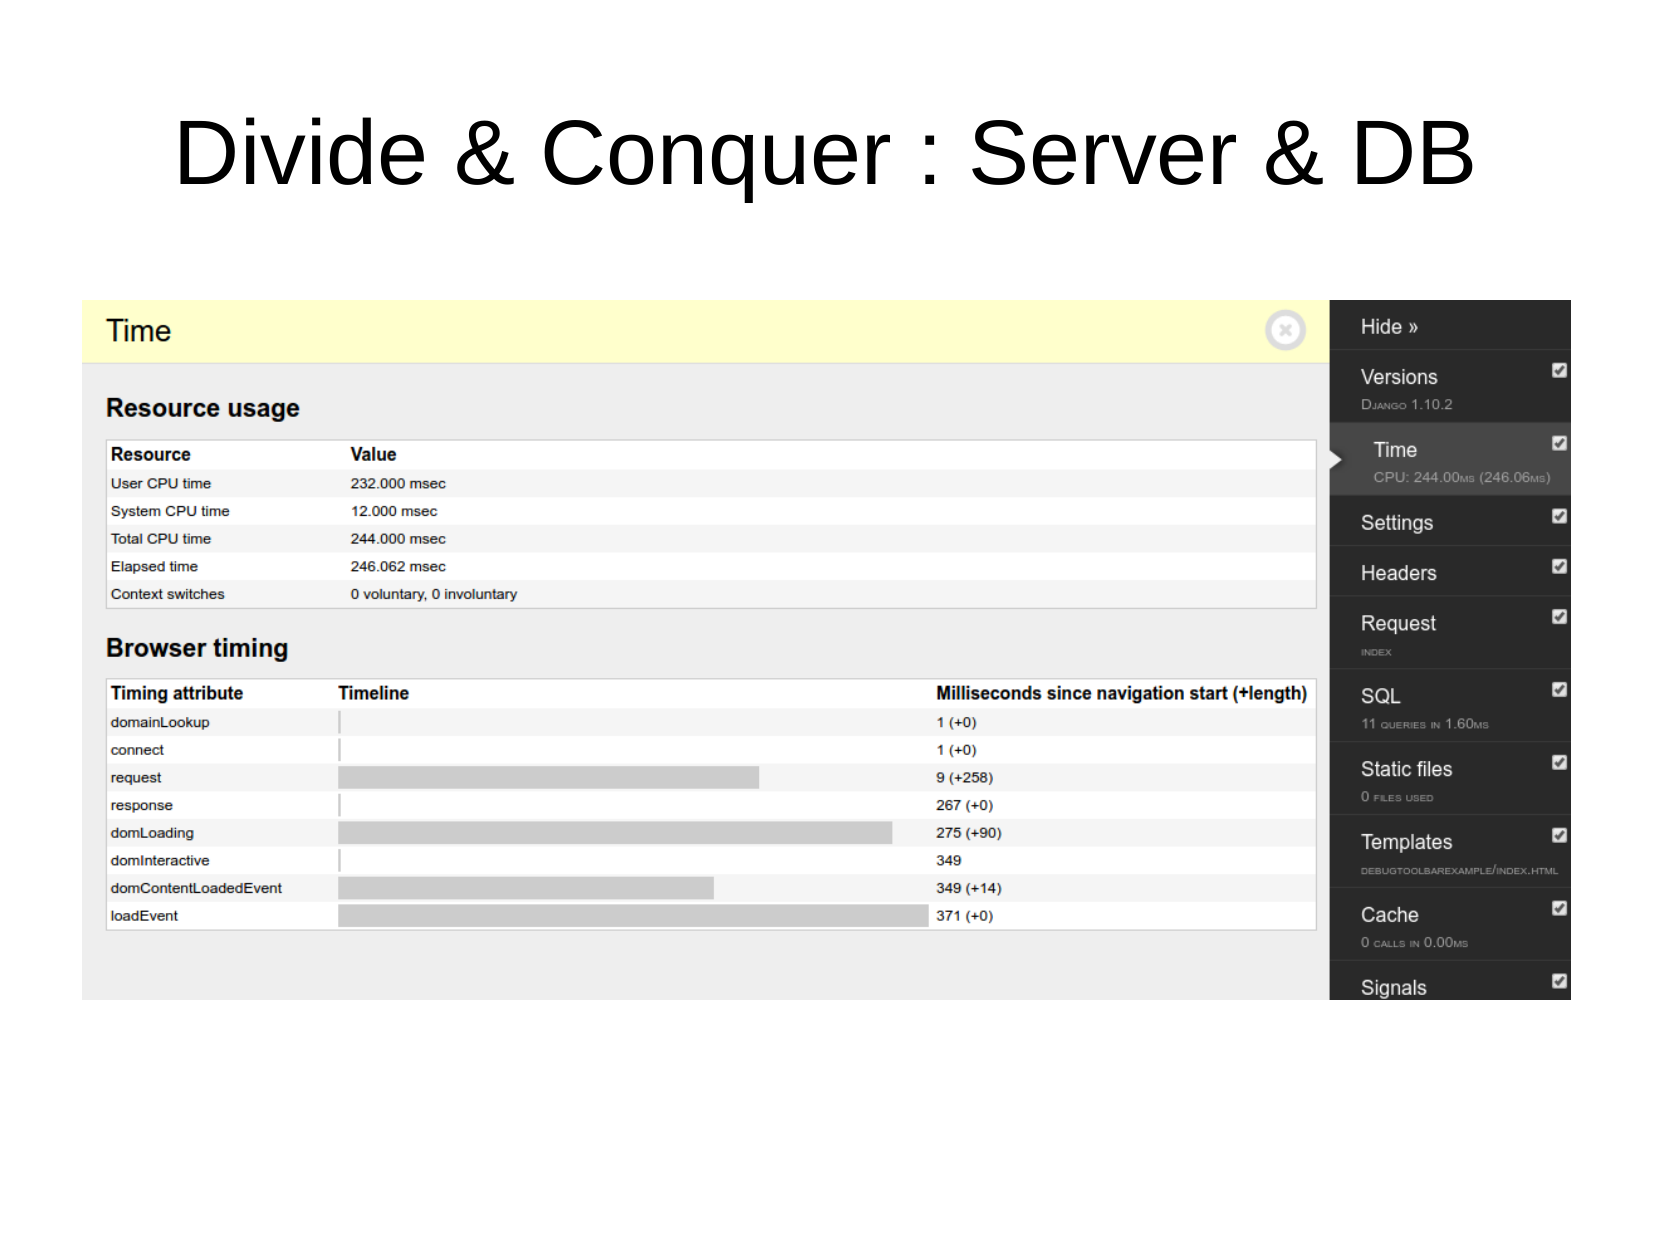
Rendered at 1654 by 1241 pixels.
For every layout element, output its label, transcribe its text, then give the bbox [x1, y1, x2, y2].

picture [82, 300, 1571, 1000]
title Divide & Conquer : Server & DB [82, 49, 1571, 257]
